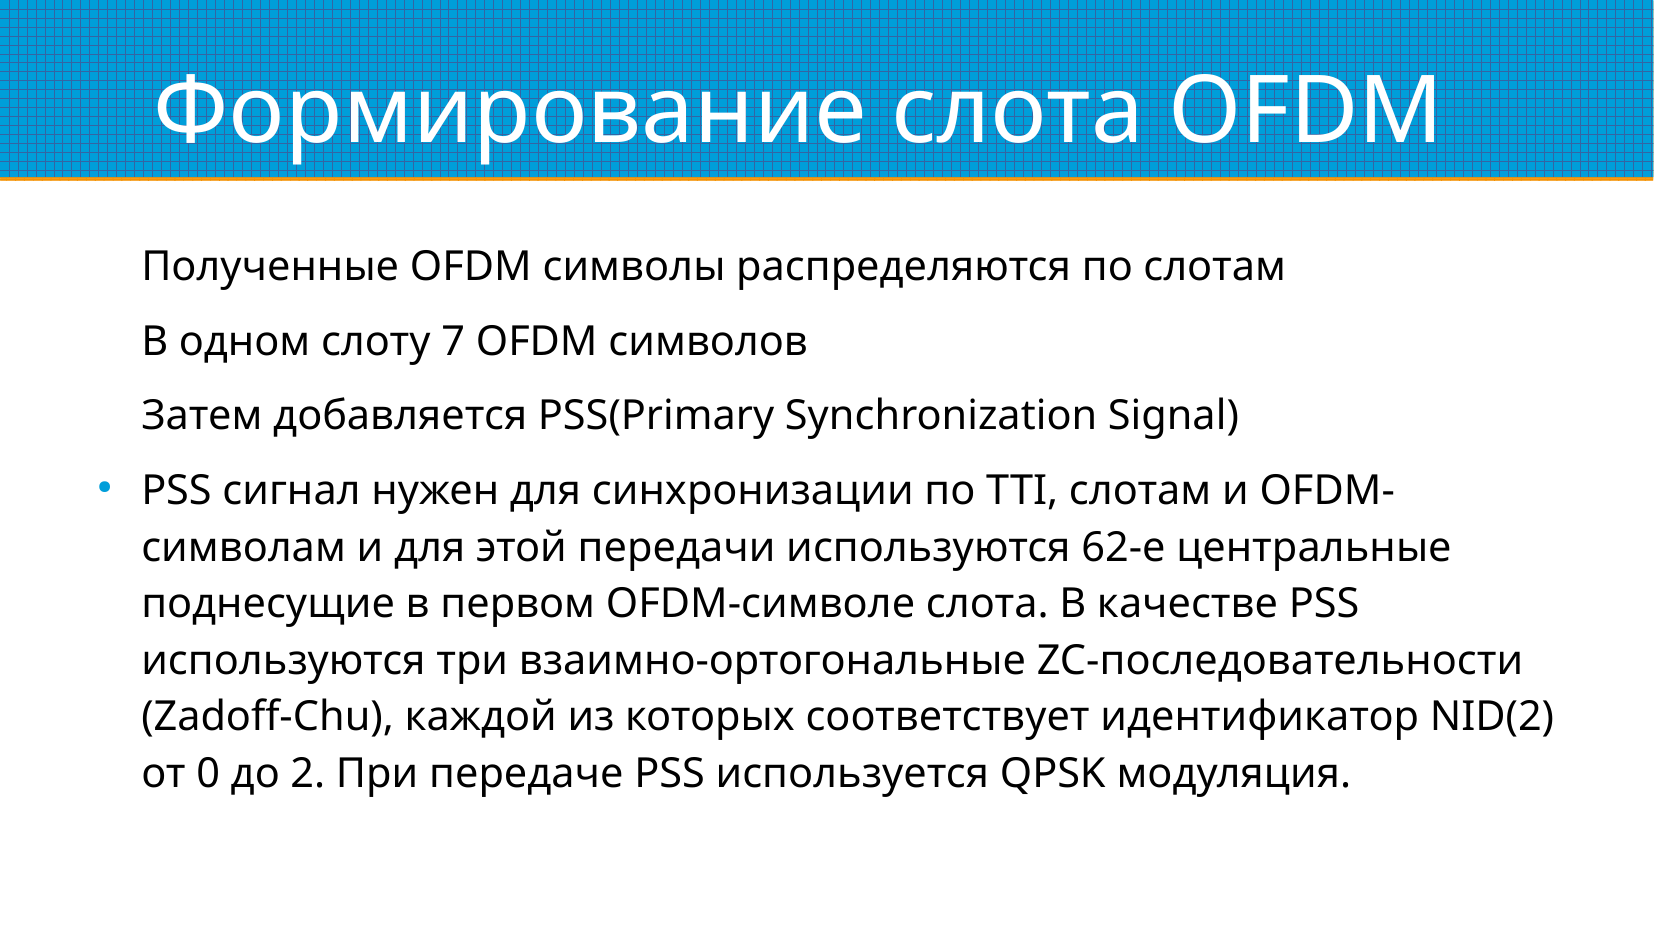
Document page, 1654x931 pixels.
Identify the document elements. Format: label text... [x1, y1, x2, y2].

list Полученные OFDM символы распределяются по слотам В одном слоту 7 OFDM символов Затем добавляется PSS(Primary Synchronization Signal) PSS сигнал нужен для синхронизации по TTI, слотам и OFDM-символам и для этой передачи используются 62-е центральные поднесущие в первом OFDM-символе слота. В качестве PSS используются три взаимно-ортогональные ZC-последовательности (Zadoff-Chu), каждой из которых соответствует идентификатор NID(2) от 0 до 2. При передаче PSS используется QPSK модуляция. [82, 236, 1563, 811]
title Формирование слота OFDM [82, 14, 1571, 171]
